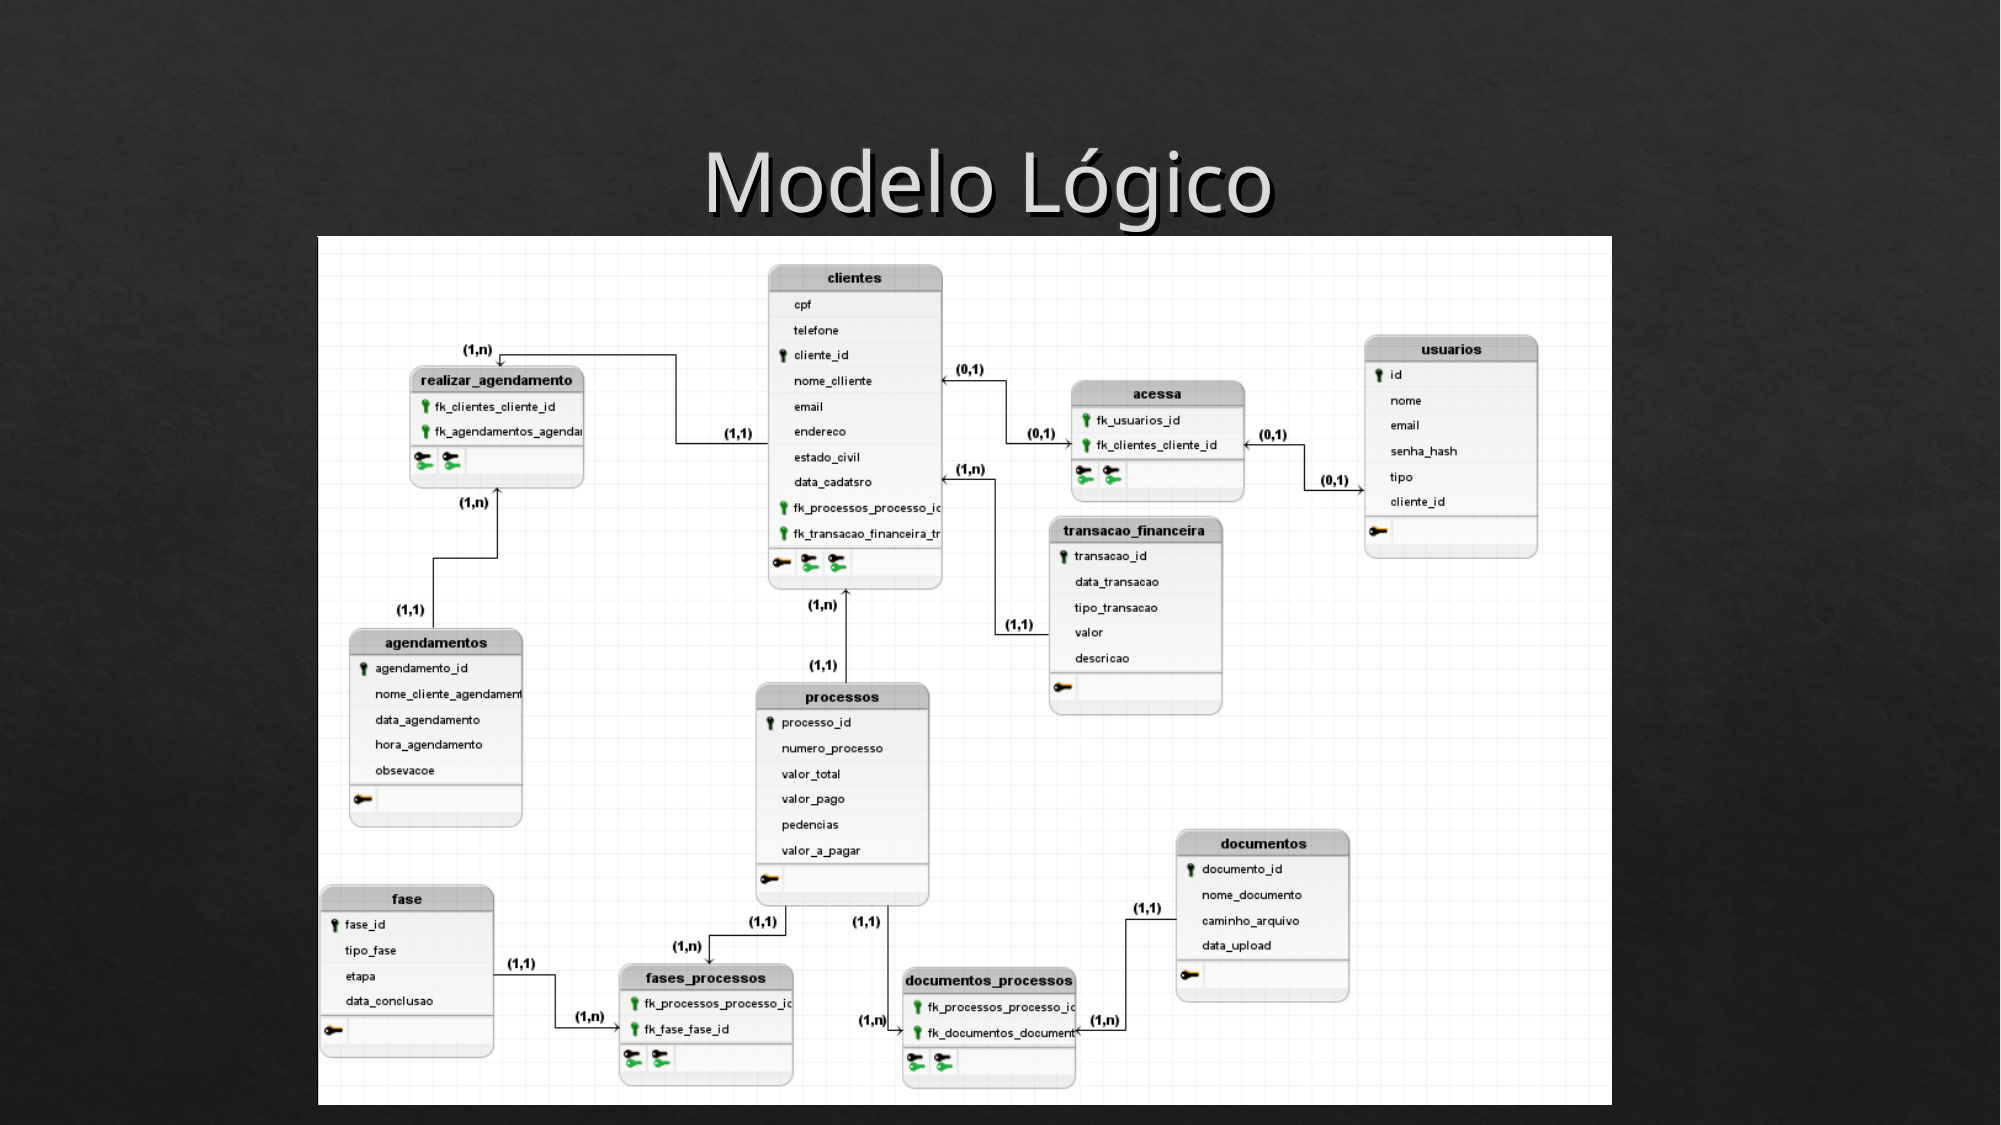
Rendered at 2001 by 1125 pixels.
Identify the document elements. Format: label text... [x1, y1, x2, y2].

picture [317, 236, 1612, 1105]
title Modelo Lógico [149, 99, 1849, 260]
